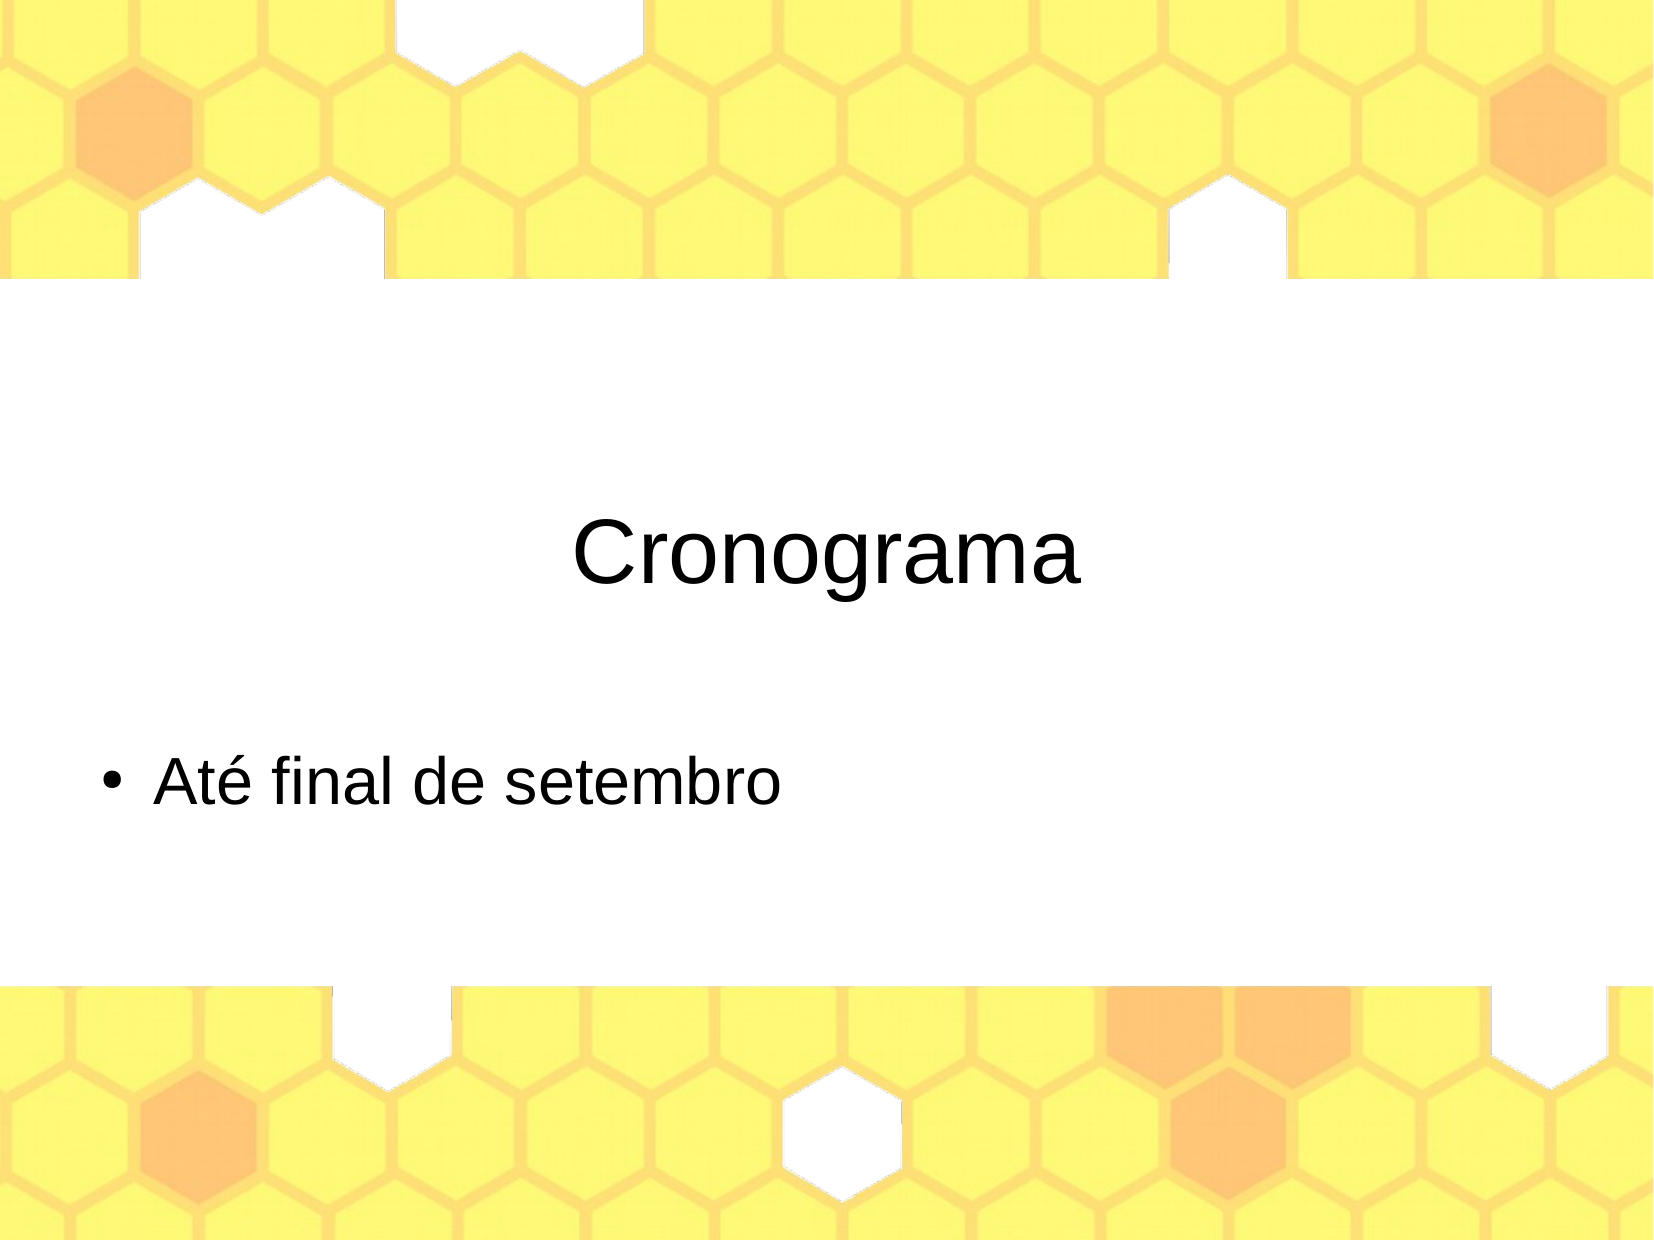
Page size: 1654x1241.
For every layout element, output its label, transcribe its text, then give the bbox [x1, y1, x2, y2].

list Até final de setembro [82, 744, 1571, 934]
picture [0, 0, 1654, 279]
picture [0, 986, 1654, 1240]
title Cronograma [82, 418, 1571, 686]
